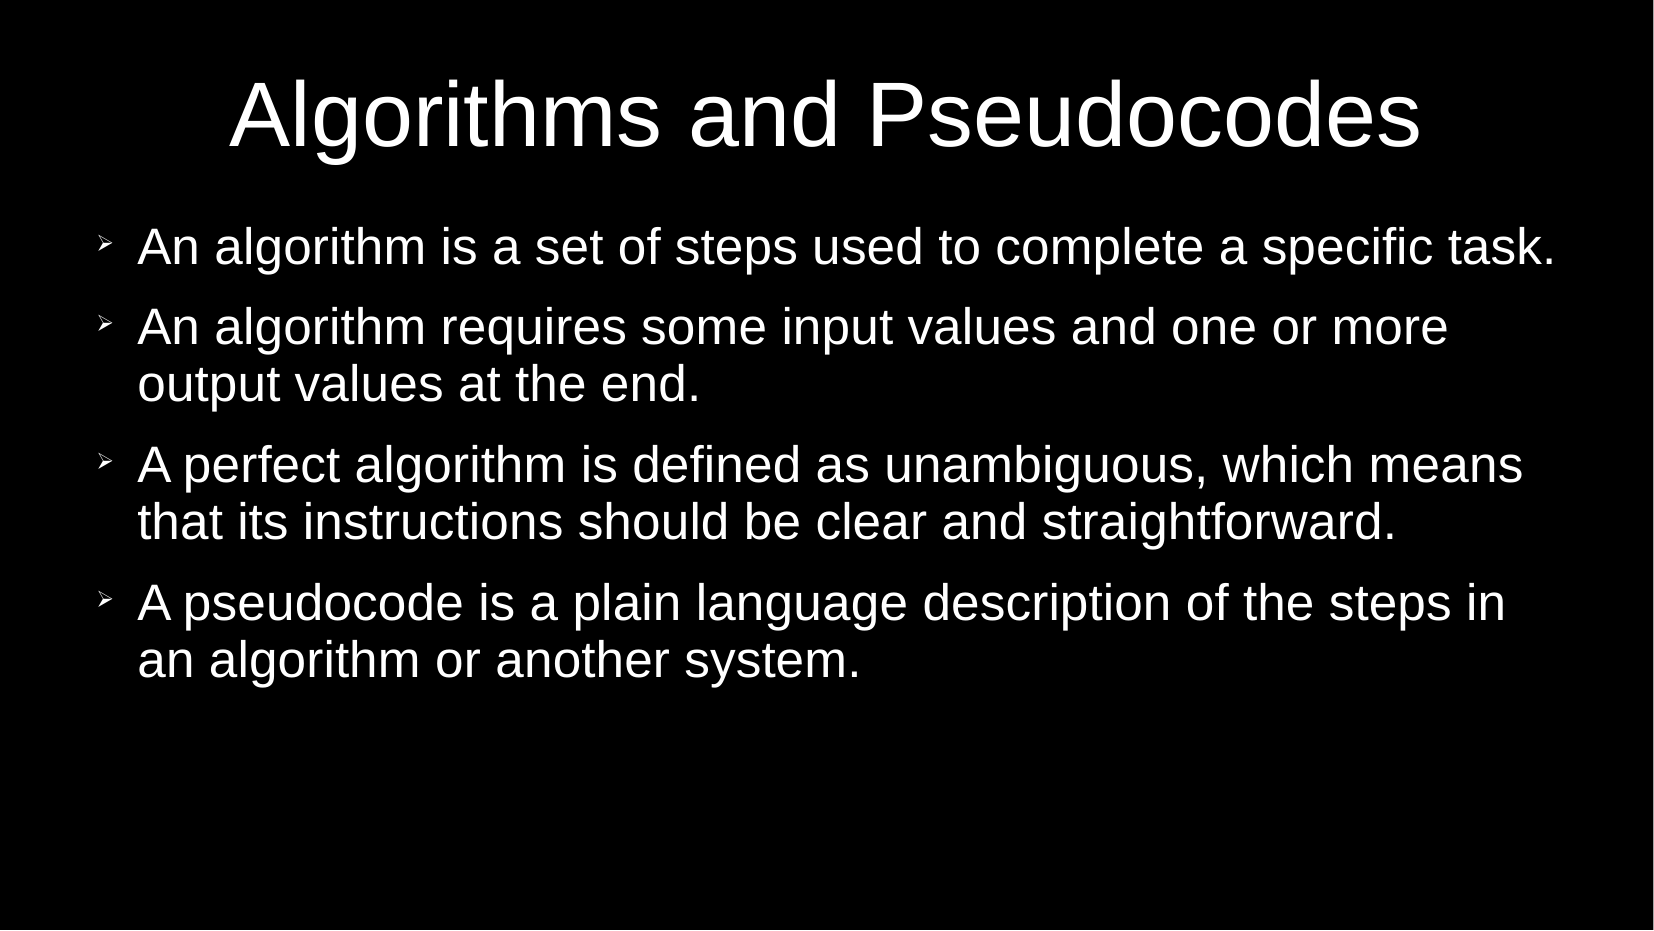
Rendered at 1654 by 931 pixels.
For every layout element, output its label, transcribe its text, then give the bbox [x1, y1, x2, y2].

title Algorithms and Pseudocodes [82, 37, 1571, 193]
list An algorithm is a set of steps used to complete a specific task. An algorithm requires some input values and one or more output values at the end. A perfect algorithm is defined as unambiguous, which means that its instructions should be clear and straightforward. A pseudocode is a plain language description of the steps in an algorithm or another system. [82, 217, 1571, 758]
